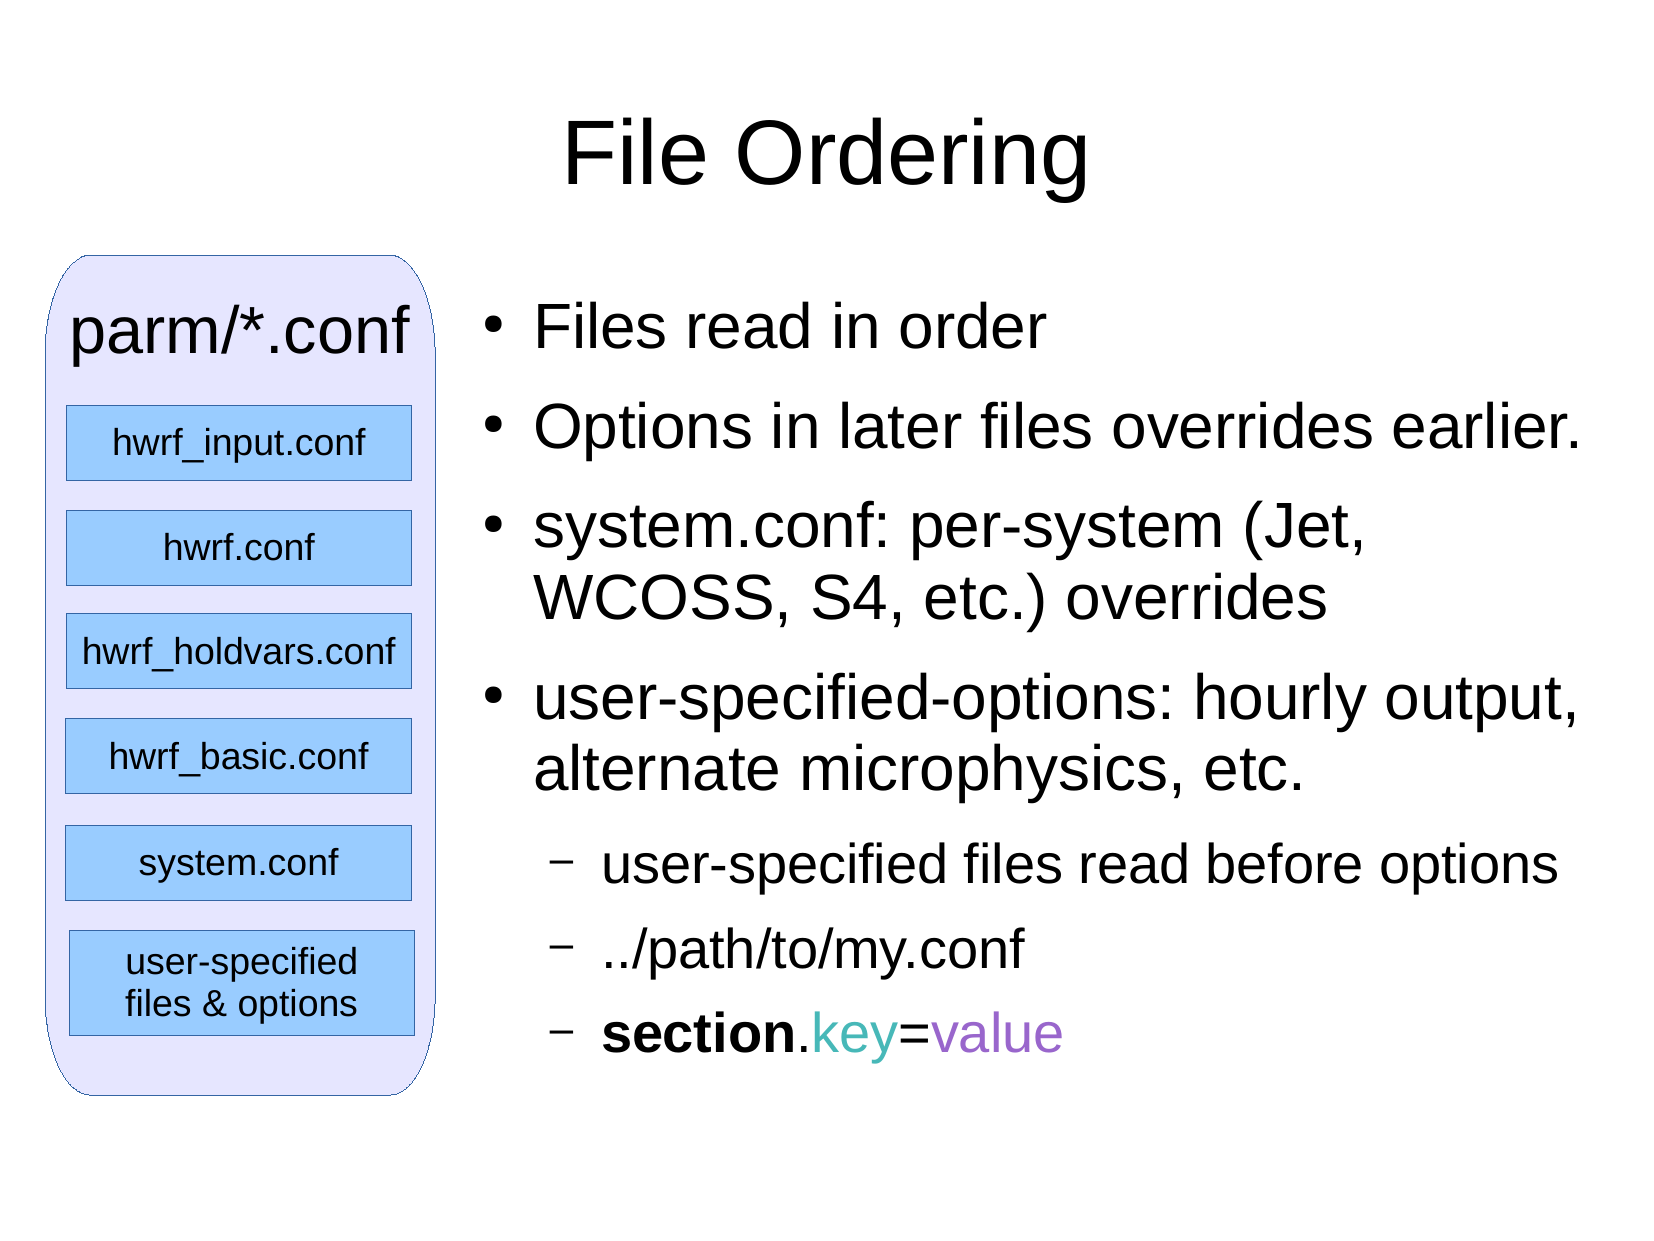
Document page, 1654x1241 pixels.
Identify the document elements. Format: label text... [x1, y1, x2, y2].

text_box user-specified files & options [69, 930, 415, 1036]
title File Ordering [82, 49, 1571, 257]
text_box hwrf_input.conf [66, 405, 412, 481]
list Files read in order Options in later files overrides earlier. system.conf: per-system (Jet, WCOSS, S4, etc.) overrides user-specified-options: hourly output, alternate microphysics, etc. user-specified files read before options ../path/to/my.conf section.key=value [465, 290, 1606, 1171]
text_box hwrf_holdvars.conf [66, 613, 412, 689]
text_box system.conf [65, 825, 412, 901]
text_box hwrf.conf [66, 510, 412, 586]
text_box parm/*.conf [45, 255, 436, 1096]
text_box hwrf_basic.conf [65, 718, 412, 794]
